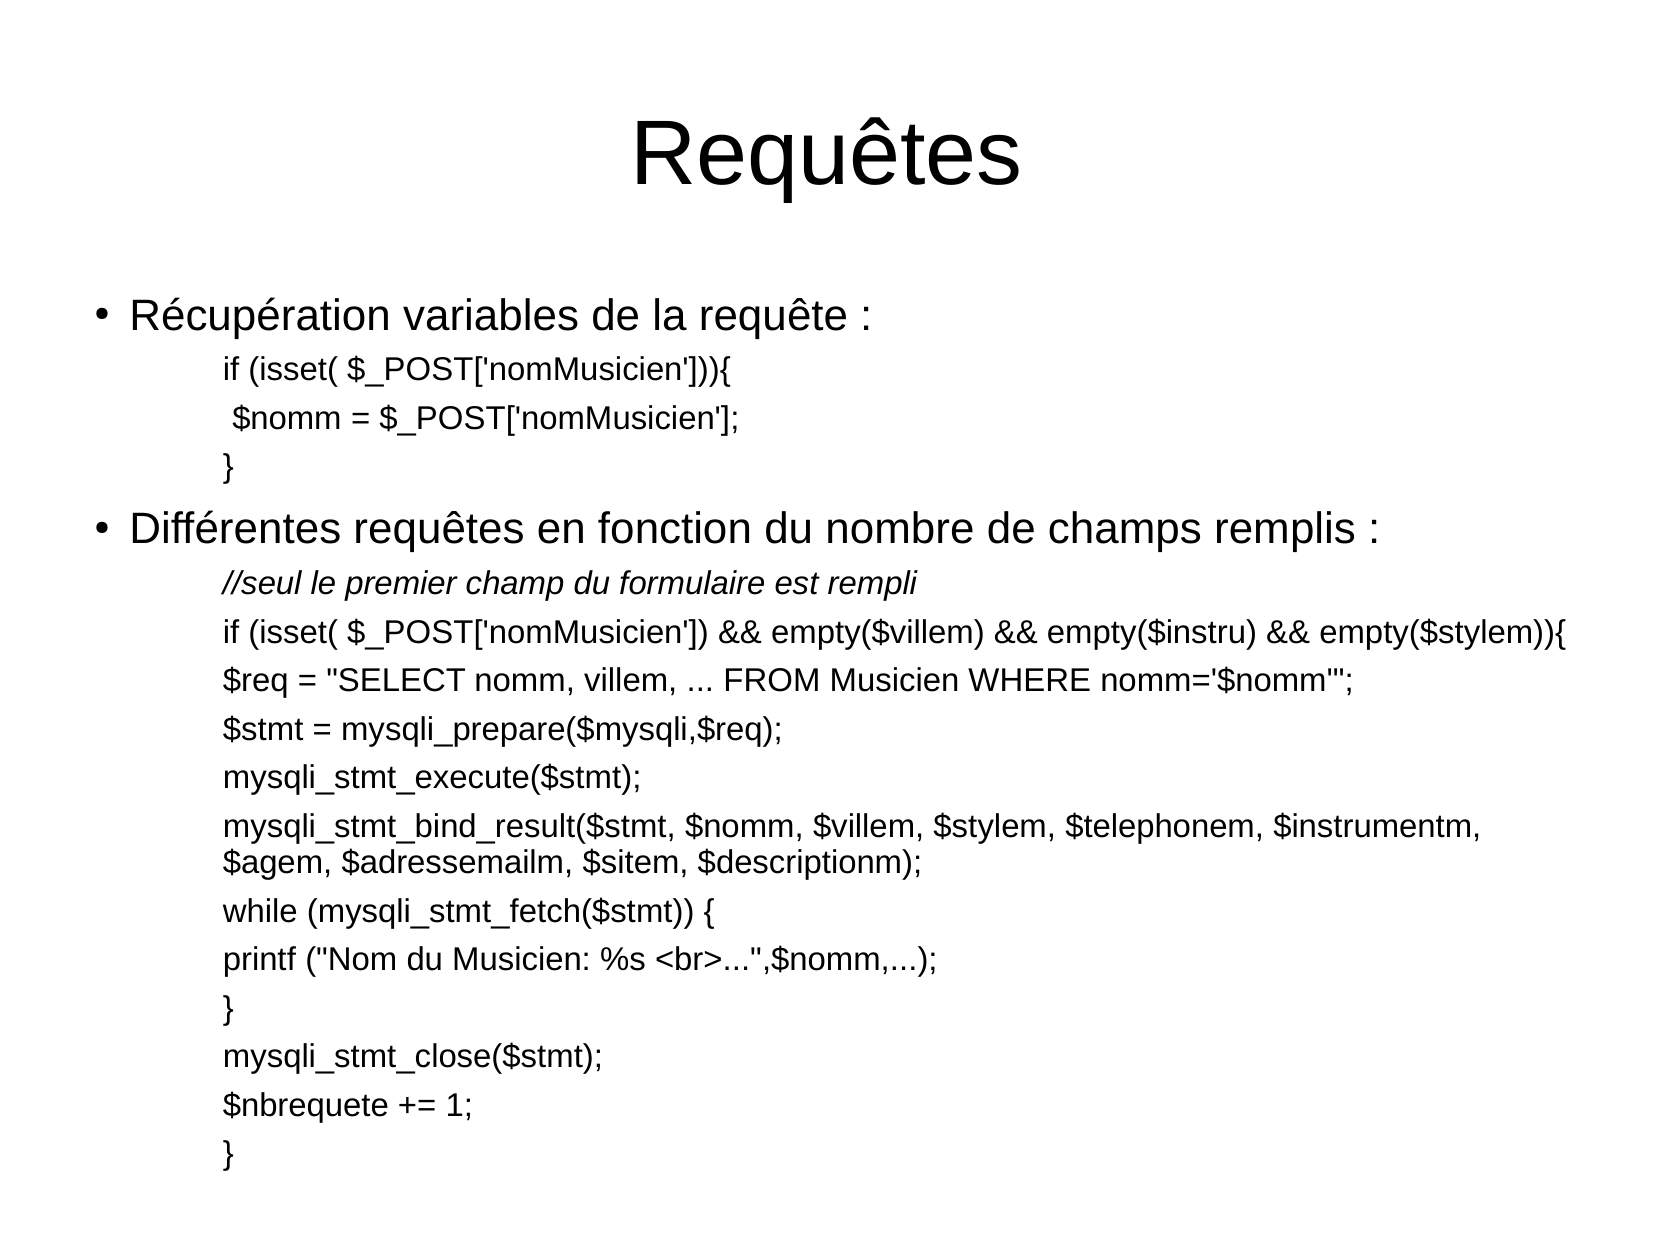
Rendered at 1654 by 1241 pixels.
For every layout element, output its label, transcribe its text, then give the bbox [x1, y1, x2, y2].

list Récupération variables de la requête : if (isset( $_POST['nomMusicien'])){ $nomm = $_POST['nomMusicien']; } Différentes requêtes en fonction du nombre de champs remplis : //seul le premier champ du formulaire est rempli if (isset( $_POST['nomMusicien']) && empty($villem) && empty($instru) && empty($stylem)){ $req = "SELECT nomm, villem, ... FROM Musicien WHERE nomm='$nomm'"; $stmt = mysqli_prepare($mysqli,$req); mysqli_stmt_execute($stmt); mysqli_stmt_bind_result($stmt, $nomm, $villem, $stylem, $telephonem, $instrumentm, $agem, $adressemailm, $sitem, $descriptionm); while (mysqli_stmt_fetch($stmt)) { printf ("Nom du Musicien: %s <br>...",$nomm,...); } mysqli_stmt_close($stmt); $nbrequete += 1; } [82, 290, 1571, 1182]
title Requêtes [82, 49, 1571, 257]
